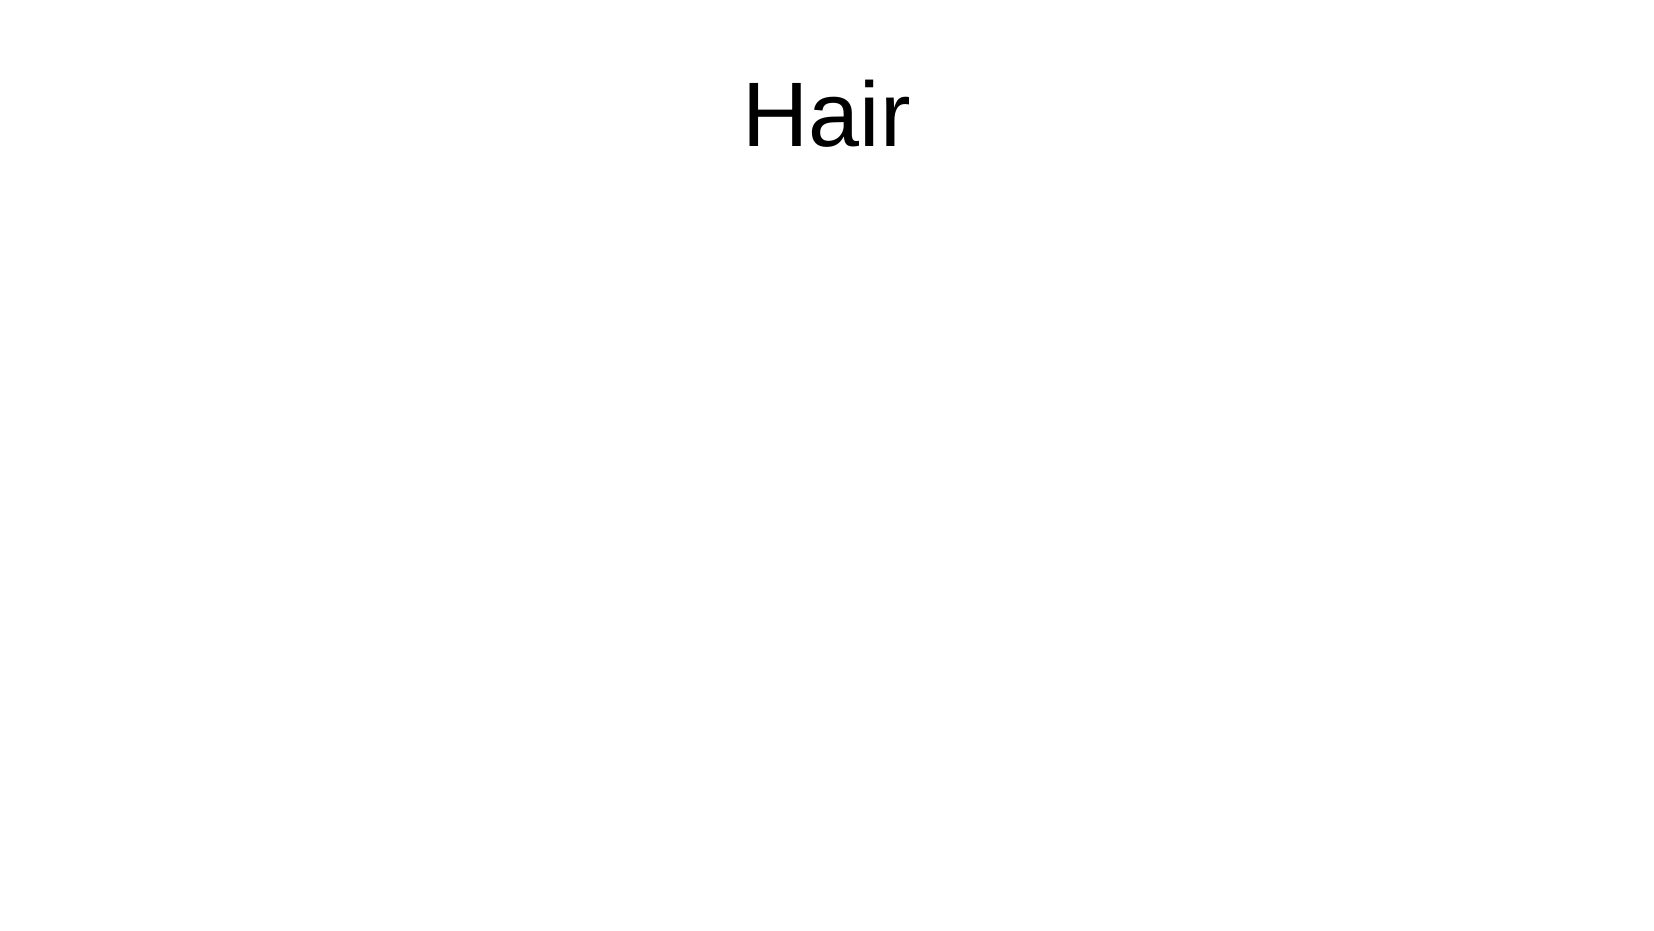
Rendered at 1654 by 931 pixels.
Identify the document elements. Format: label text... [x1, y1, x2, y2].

title Hair [82, 37, 1571, 193]
